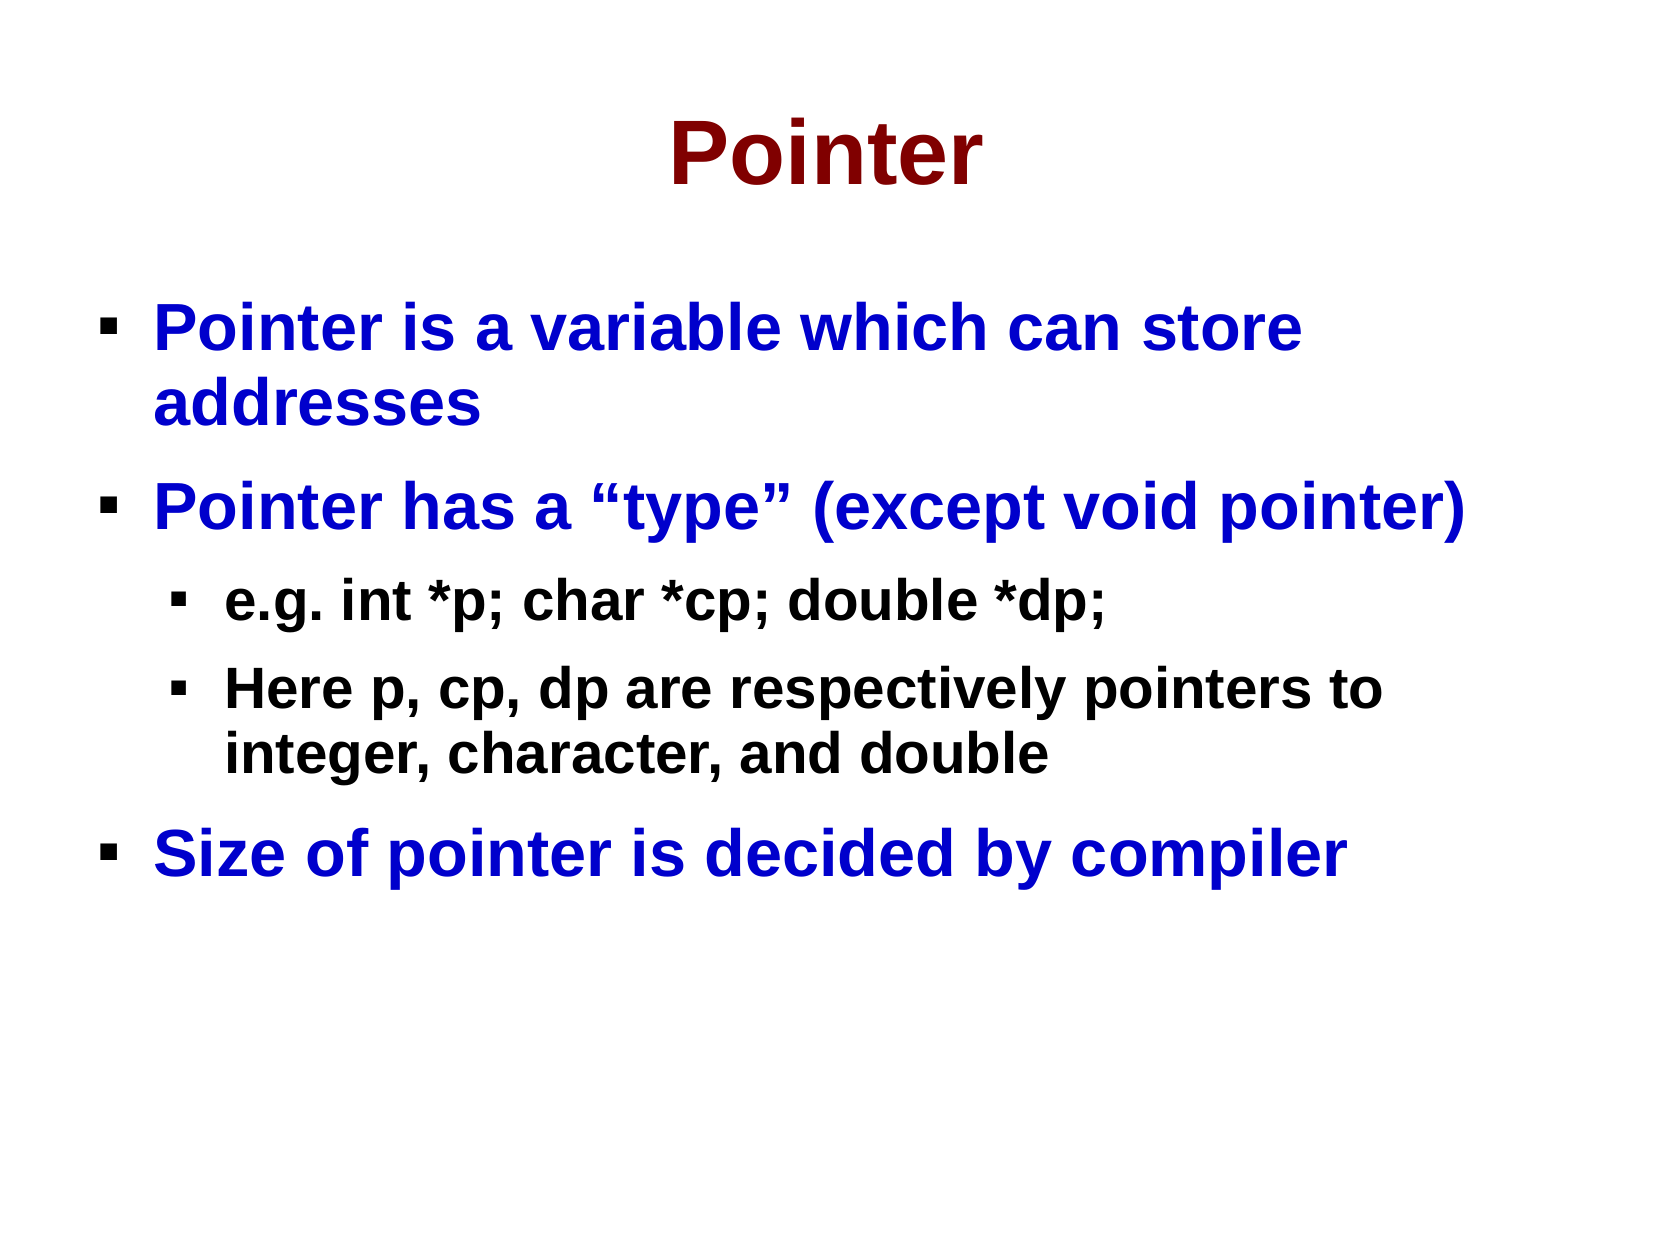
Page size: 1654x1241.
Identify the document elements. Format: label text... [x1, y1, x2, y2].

list Pointer is a variable which can store addresses Pointer has a “type” (except void pointer) e.g. int *p; char *cp; double *dp; Here p, cp, dp are respectively pointers to integer, character, and double Size of pointer is decided by compiler [82, 290, 1571, 1010]
title Pointer [82, 49, 1571, 257]
